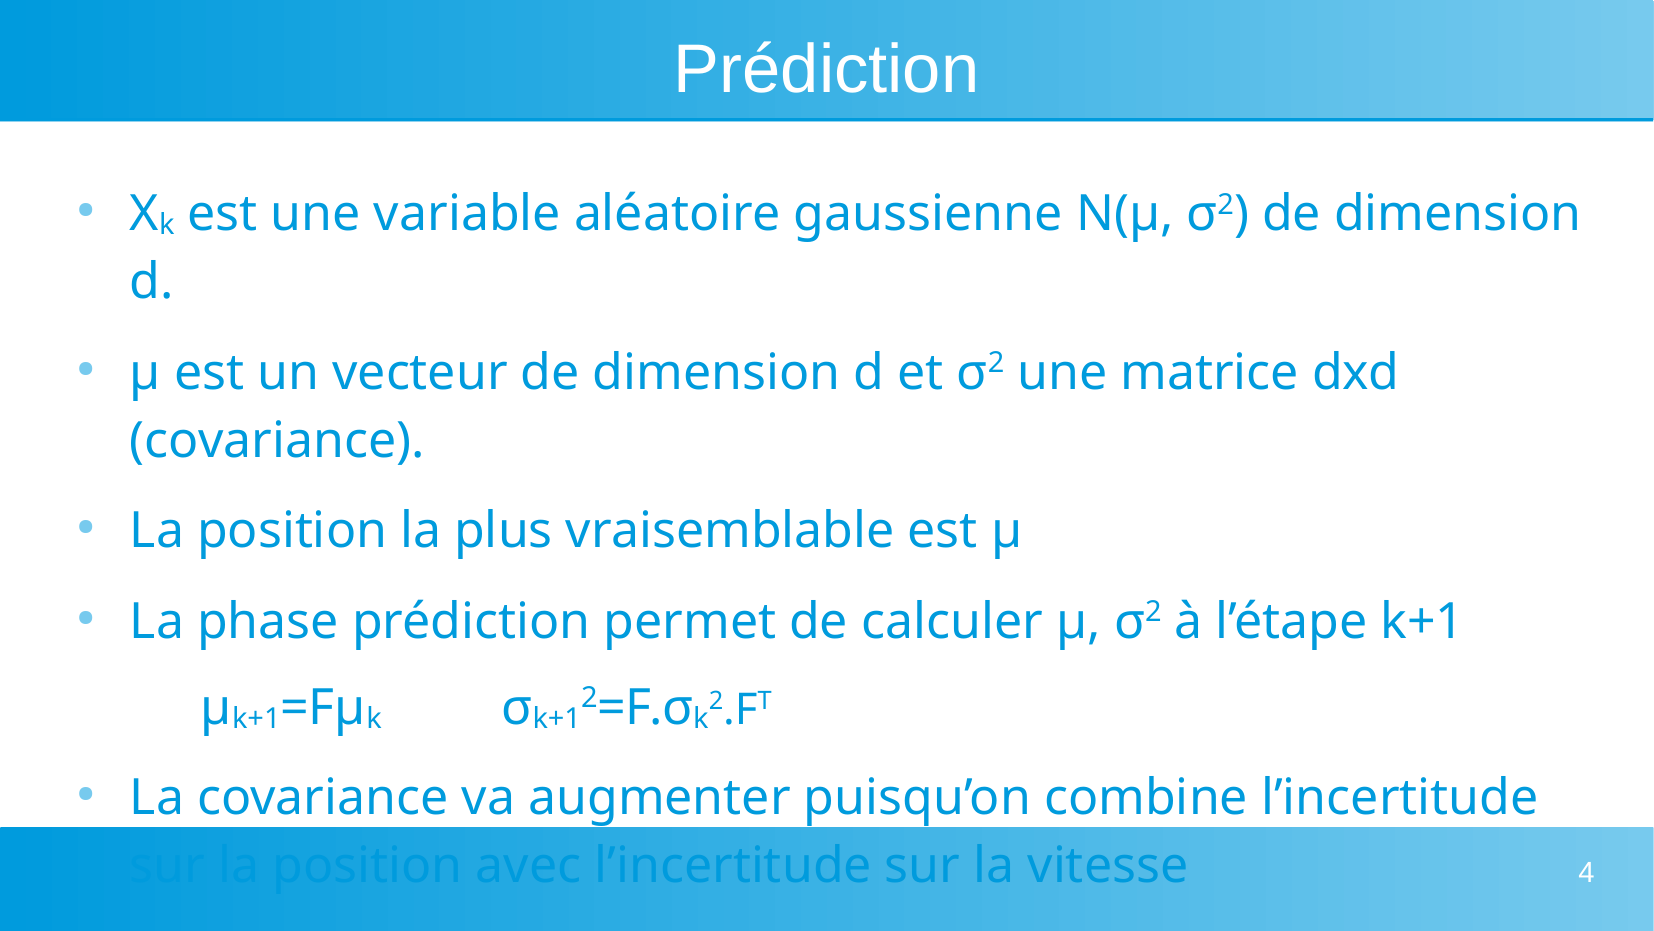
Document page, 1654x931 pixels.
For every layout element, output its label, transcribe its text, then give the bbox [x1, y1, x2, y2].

list Xk est une variable aléatoire gaussienne N(μ, σ2) de dimension d. μ est un vecteur de dimension d et σ2 une matrice dxd (covariance). La position la plus vraisemblable est μ La phase prédiction permet de calculer μ, σ2 à l’étape k+1 μk+1=Fμk σk+12=F.σk2.FT La covariance va augmenter puisqu’on combine l’incertitude sur la position avec l’incertitude sur la vitesse [59, 177, 1625, 768]
title Prédiction [59, 29, 1595, 108]
